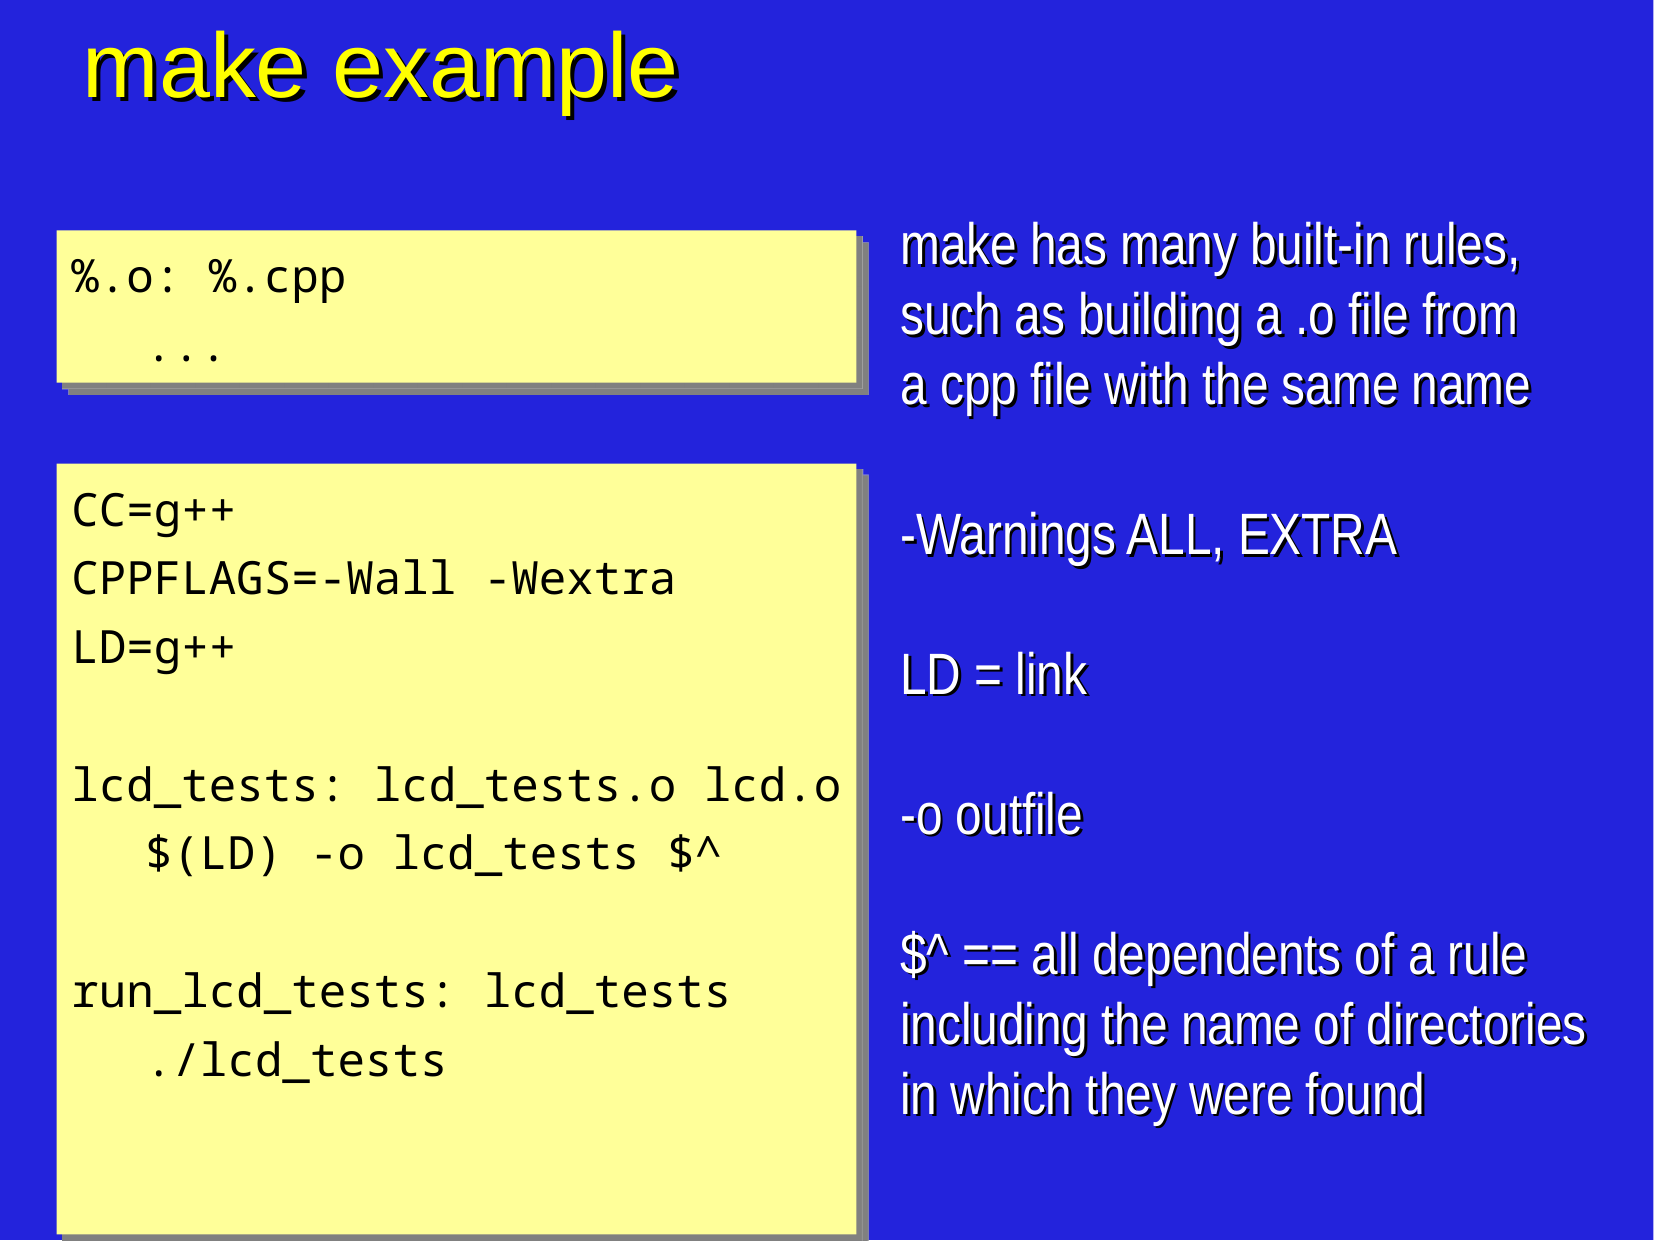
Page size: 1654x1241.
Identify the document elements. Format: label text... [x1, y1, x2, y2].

text_box %.o: %.cpp ... [56, 230, 857, 383]
title make example [82, 2, 1571, 130]
text_box CC=g++ CPPFLAGS=-Wall -Wextra LD=g++ lcd_tests: lcd_tests.o lcd.o $(LD) -o lcd_tests $^ run_lcd_tests: lcd_tests ./lcd_tests [56, 463, 857, 1235]
text_box -Warnings ALL, EXTRA LD = link -o outfile $^ == all dependents of a rule including the name of directories in which they were found [885, 488, 1624, 1134]
text_box make has many built-in rules, such as building a .o file from a cpp file with the same name [885, 198, 1565, 495]
